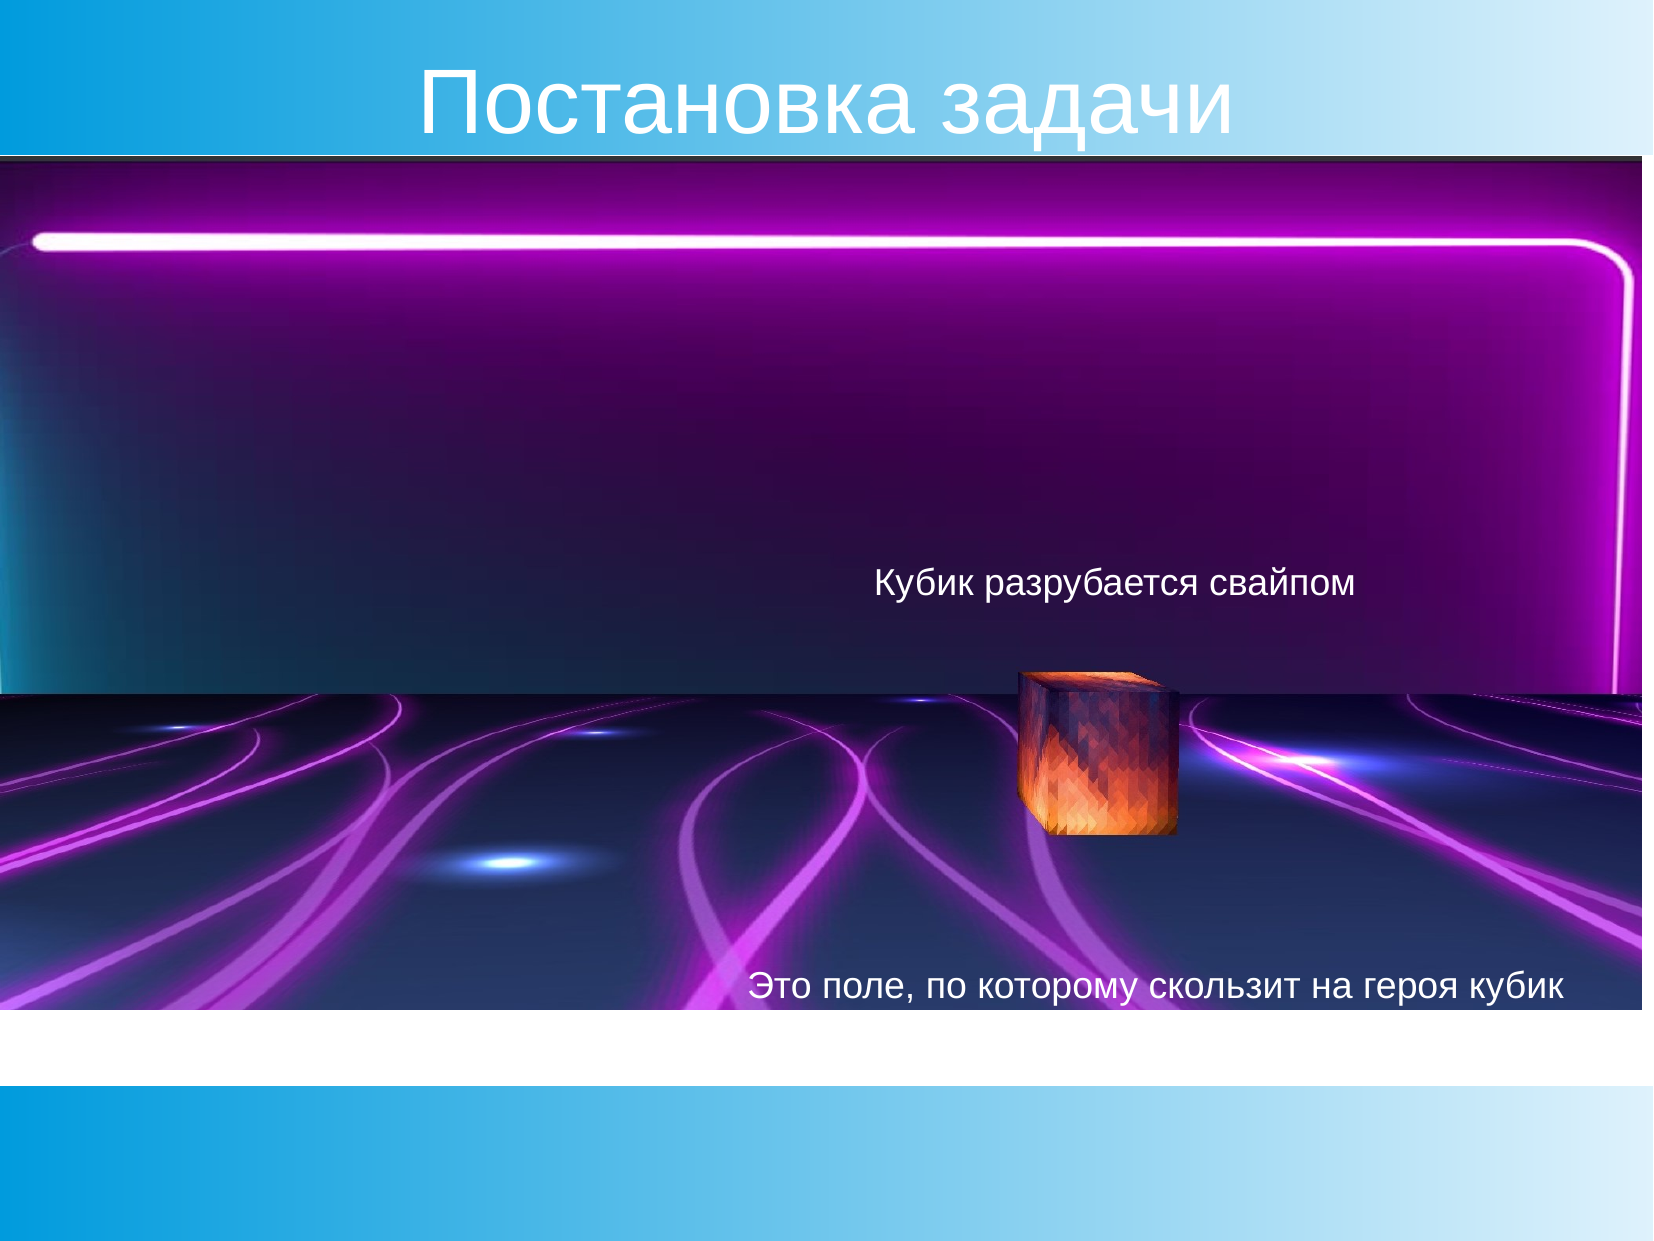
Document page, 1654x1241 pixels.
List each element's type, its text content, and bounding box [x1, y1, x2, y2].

title Постановка задачи [82, 49, 1571, 155]
picture [0, 156, 1642, 1010]
text_box Это поле, по которому скользит на героя кубик [732, 956, 1580, 1014]
